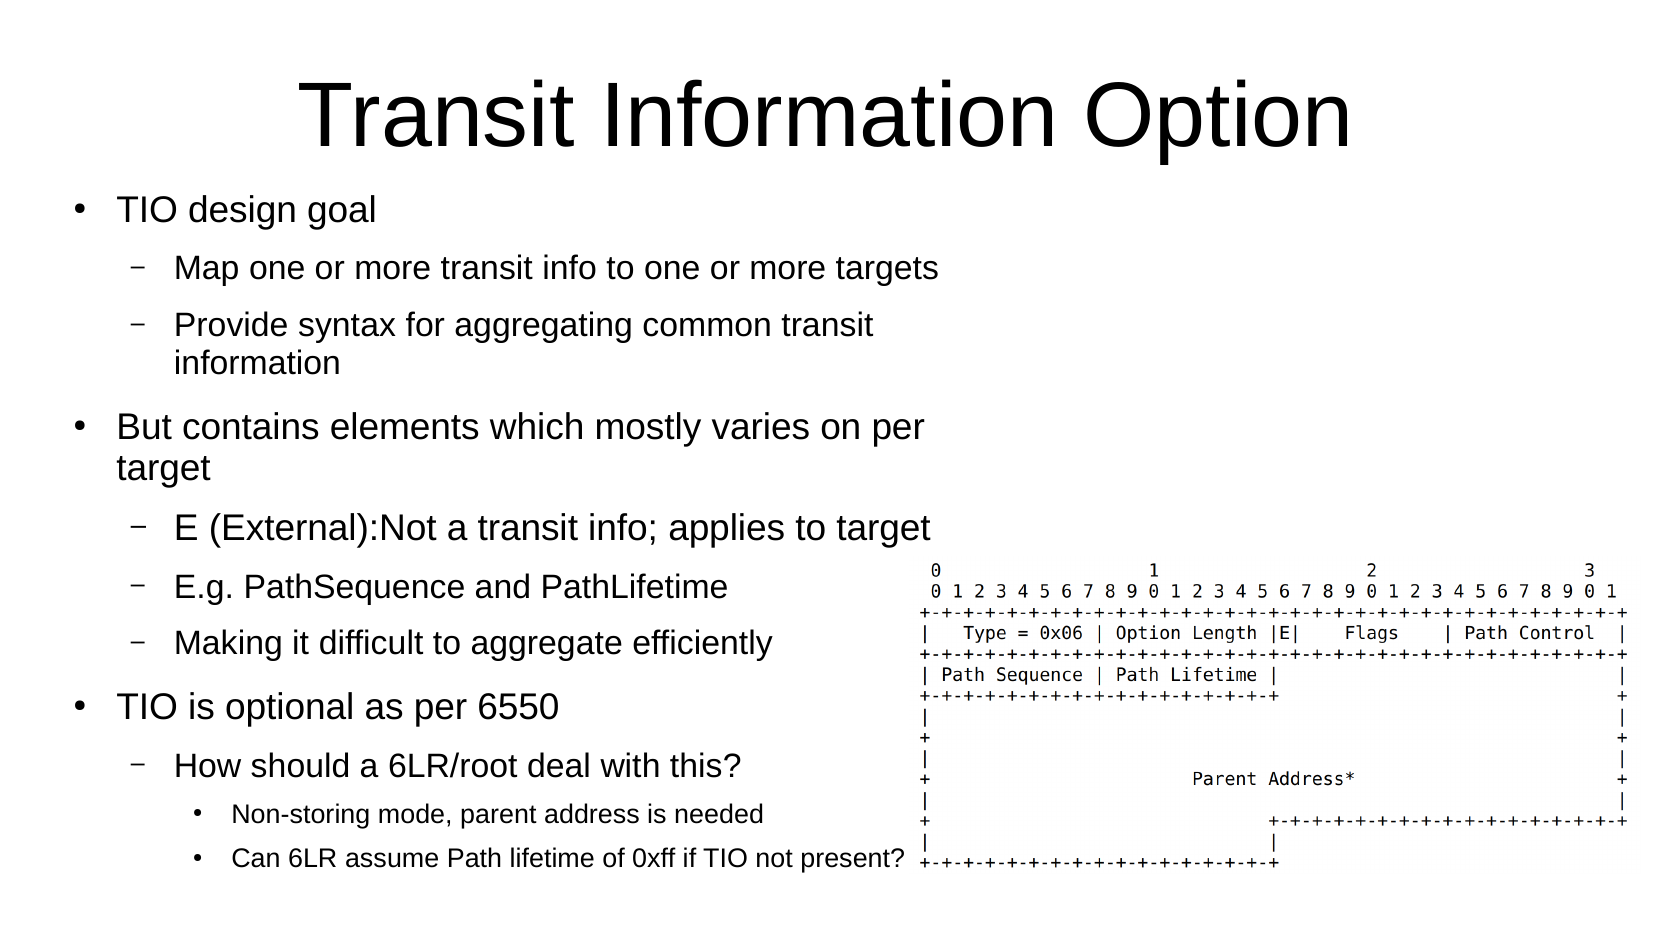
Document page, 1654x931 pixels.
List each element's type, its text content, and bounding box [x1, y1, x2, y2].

title Transit Information Option [82, 37, 1571, 193]
list TIO design goal Map one or more transit info to one or more targets Provide syntax for aggregating common transit information But contains elements which mostly varies on per target E (External):Not a transit info; applies to target E.g. PathSequence and PathLifetime Making it difficult to aggregate efficiently TIO is optional as per 6550 How should a 6LR/root deal with this? Non-storing mode, parent address is needed Can 6LR assume Path lifetime of 0xff if TIO not present? [59, 188, 1004, 881]
picture [909, 556, 1641, 875]
